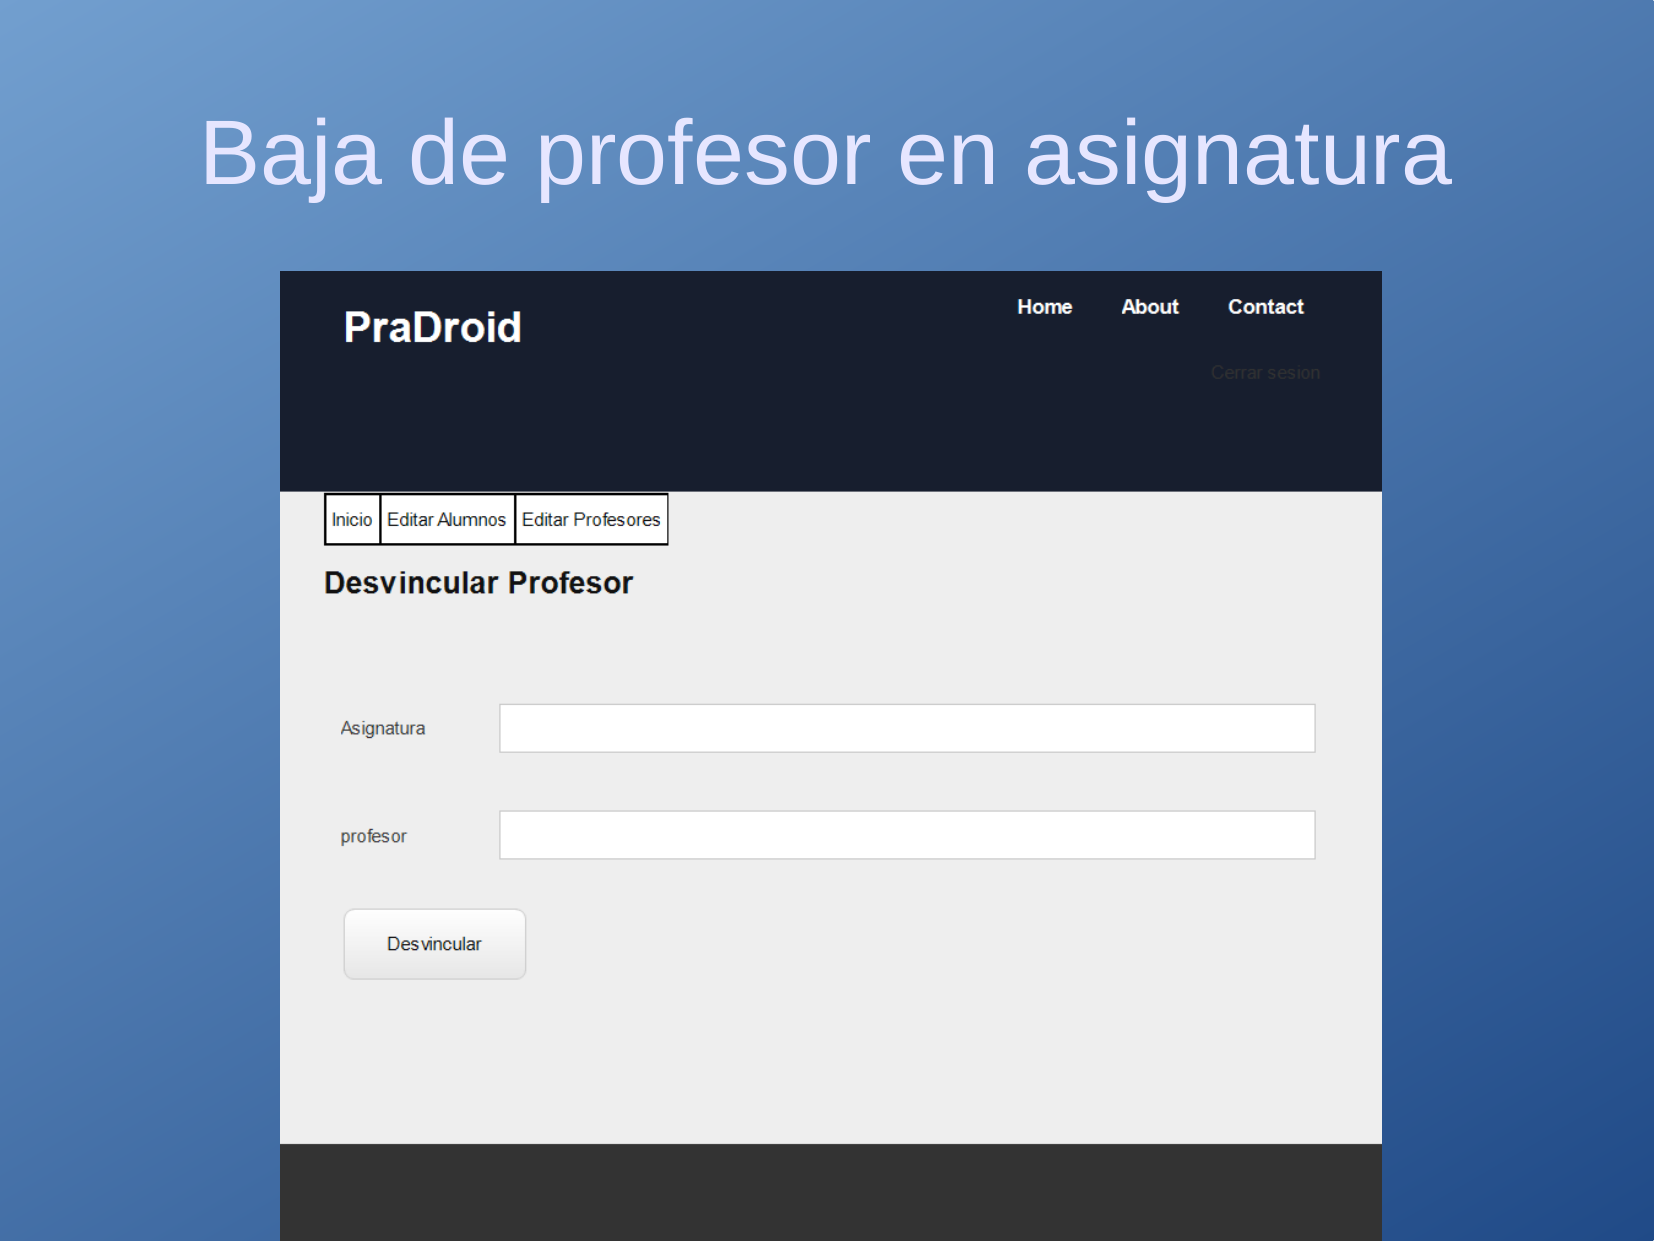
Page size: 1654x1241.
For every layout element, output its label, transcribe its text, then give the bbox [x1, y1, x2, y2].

title Baja de profesor en asignatura [82, 49, 1571, 257]
picture [280, 271, 1382, 1241]
